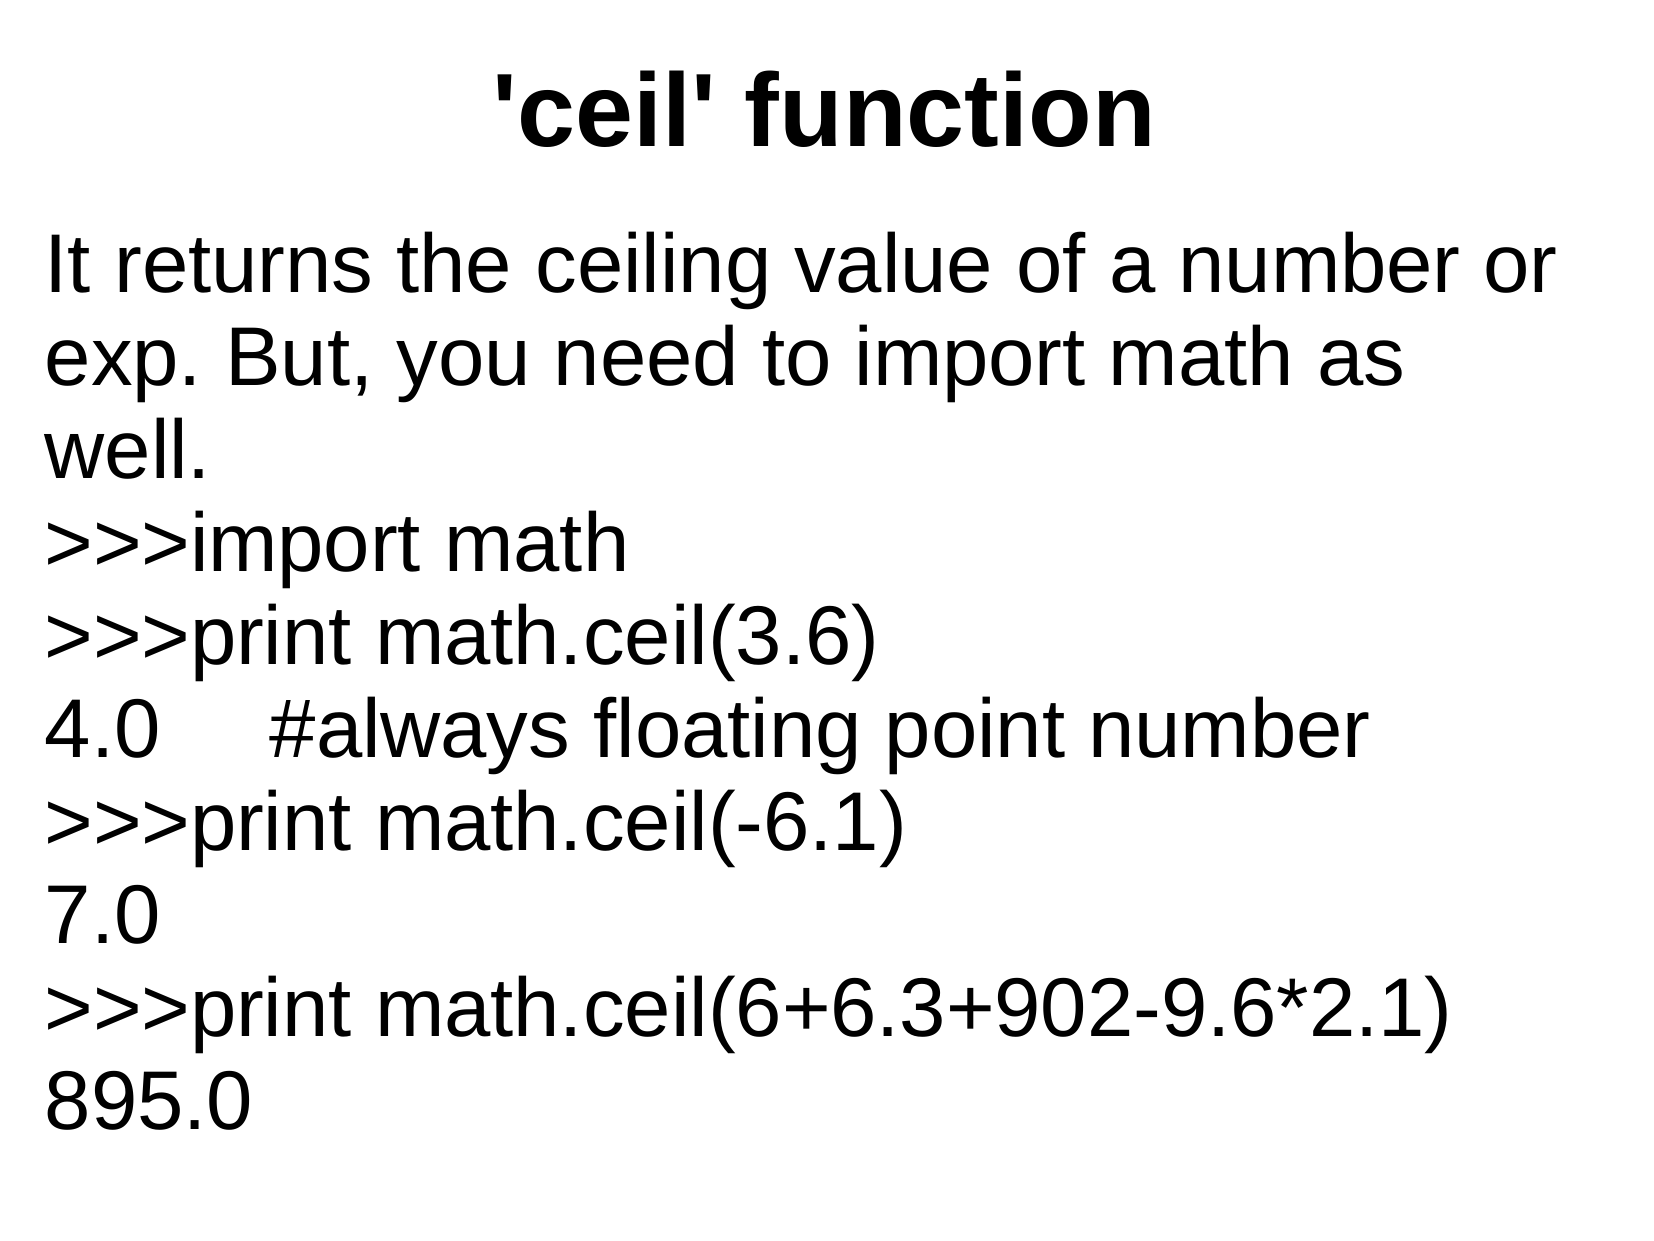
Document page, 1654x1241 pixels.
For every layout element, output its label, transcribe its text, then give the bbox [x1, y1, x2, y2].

text_box It returns the ceiling value of a number or exp. But, you need to import math as well. >>>import math >>>print math.ceil(3.6) 4.0 #always floating point number >>>print math.ceil(-6.1) 7.0 >>>print math.ceil(6+6.3+902-9.6*2.1) 895.0 [30, 210, 1606, 1158]
text_box 'ceil' function [45, 45, 1606, 177]
